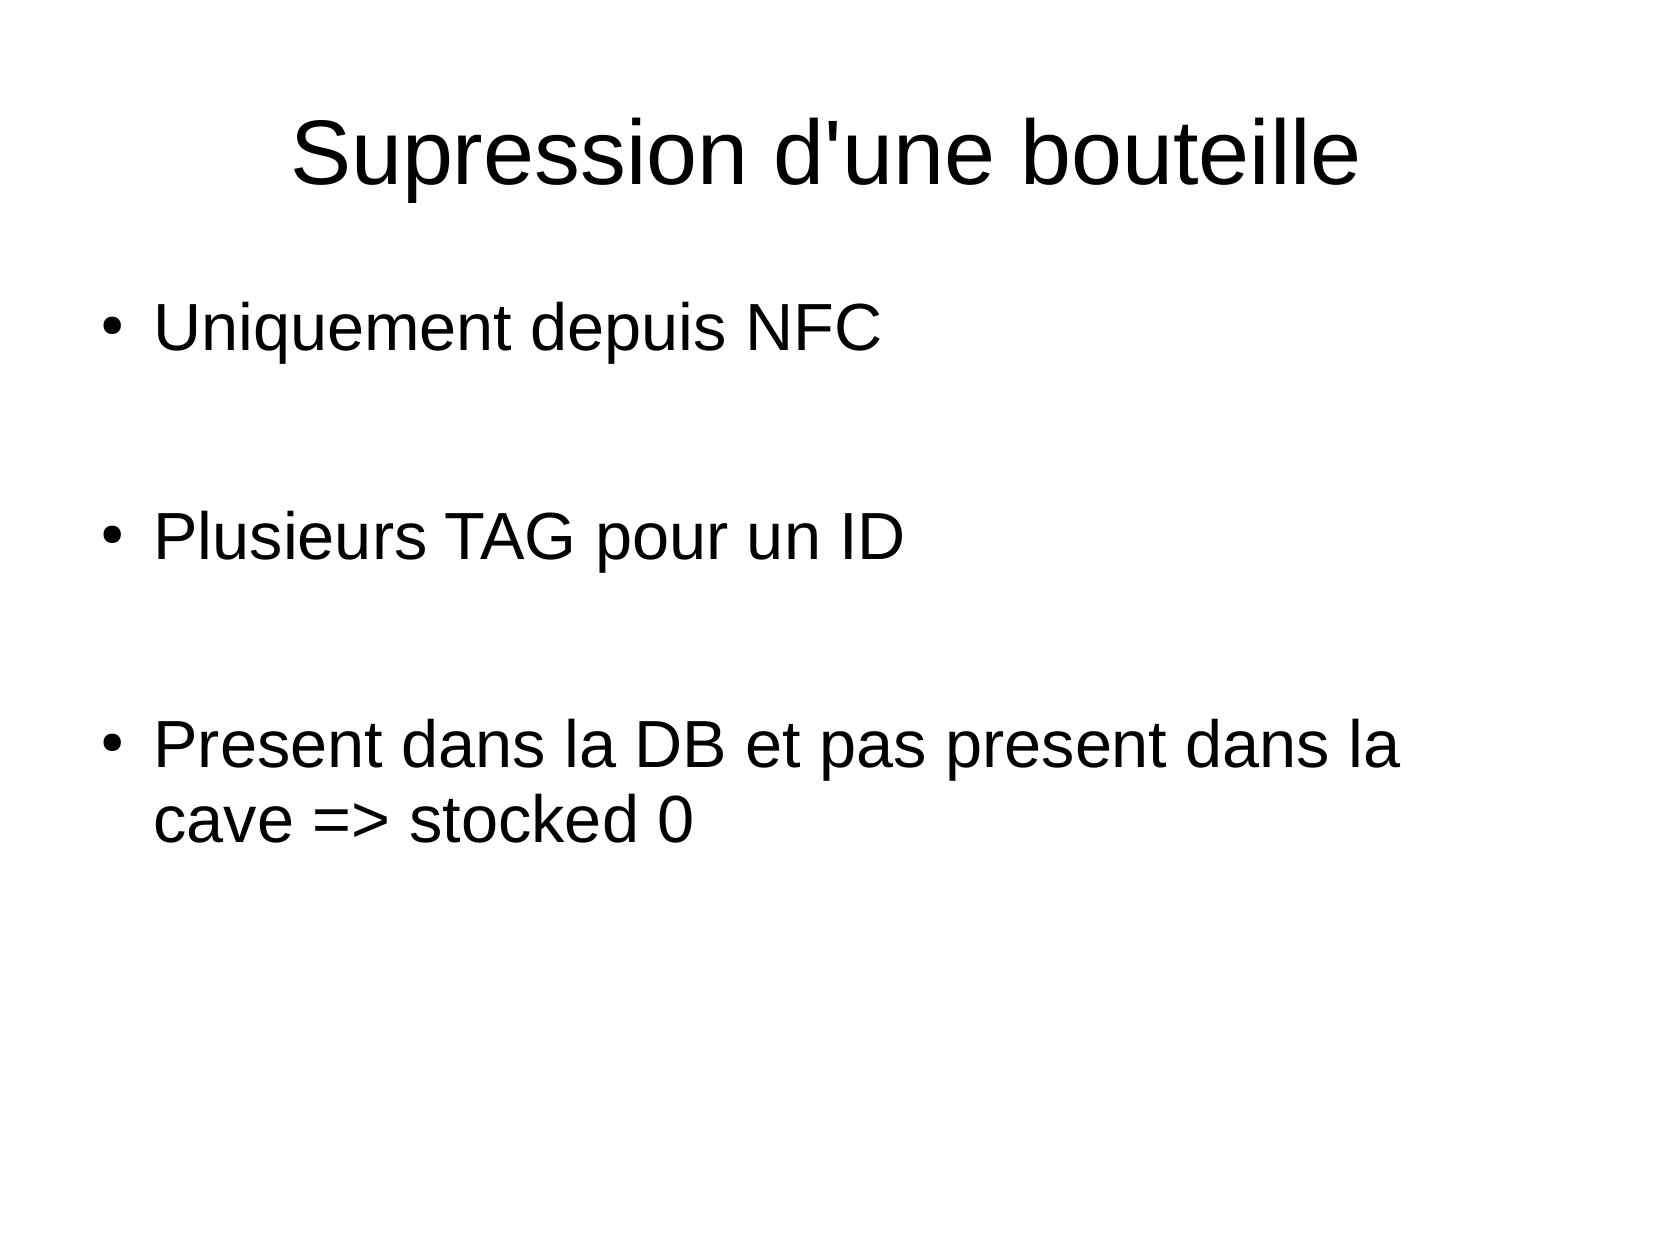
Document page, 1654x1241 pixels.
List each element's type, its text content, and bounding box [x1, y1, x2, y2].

list Uniquement depuis NFC Plusieurs TAG pour un ID Present dans la DB et pas present dans la cave => stocked 0 [82, 290, 1538, 1010]
title Supression d'une bouteille [82, 49, 1571, 257]
